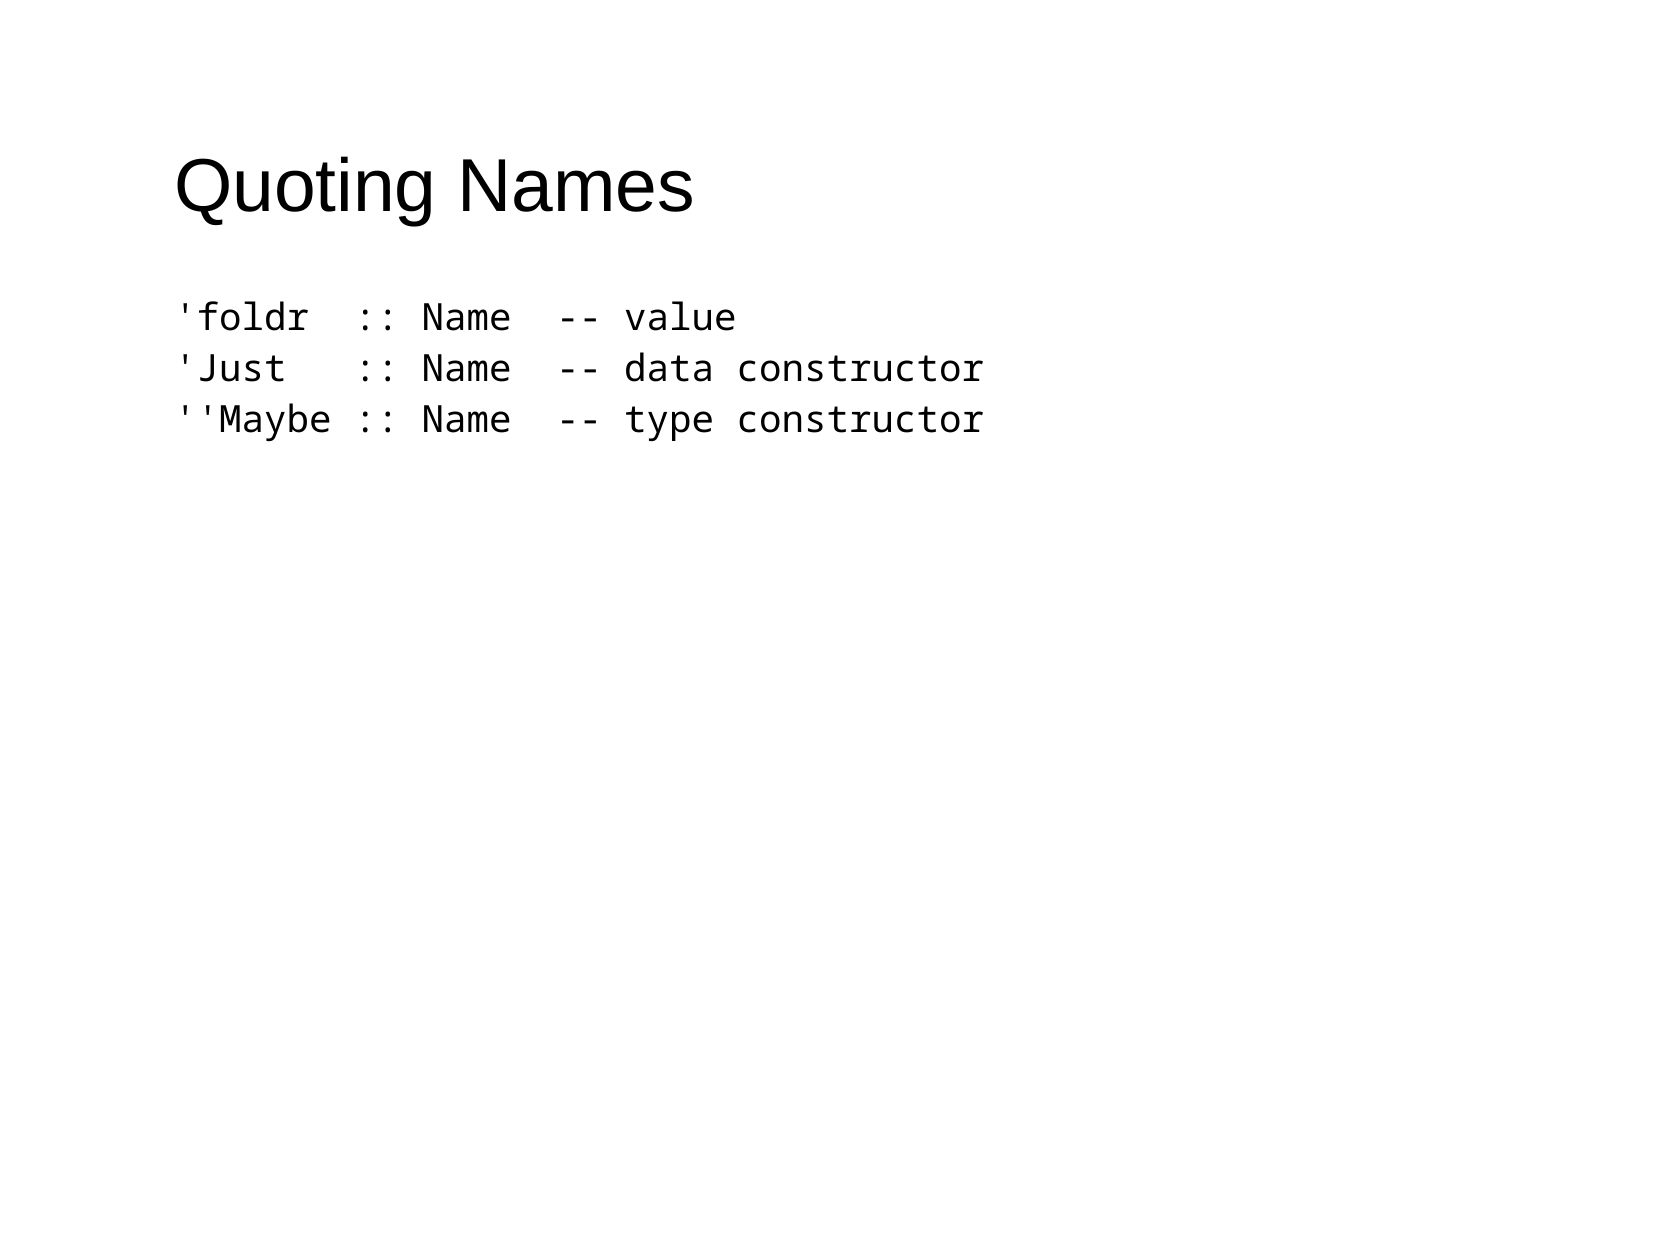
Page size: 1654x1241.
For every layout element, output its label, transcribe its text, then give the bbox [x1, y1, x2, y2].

text_box 'foldr :: Name -- value 'Just :: Name -- data constructor ''Maybe :: Name -- type constructor [159, 283, 928, 431]
text_box Quoting Names [159, 135, 711, 235]
